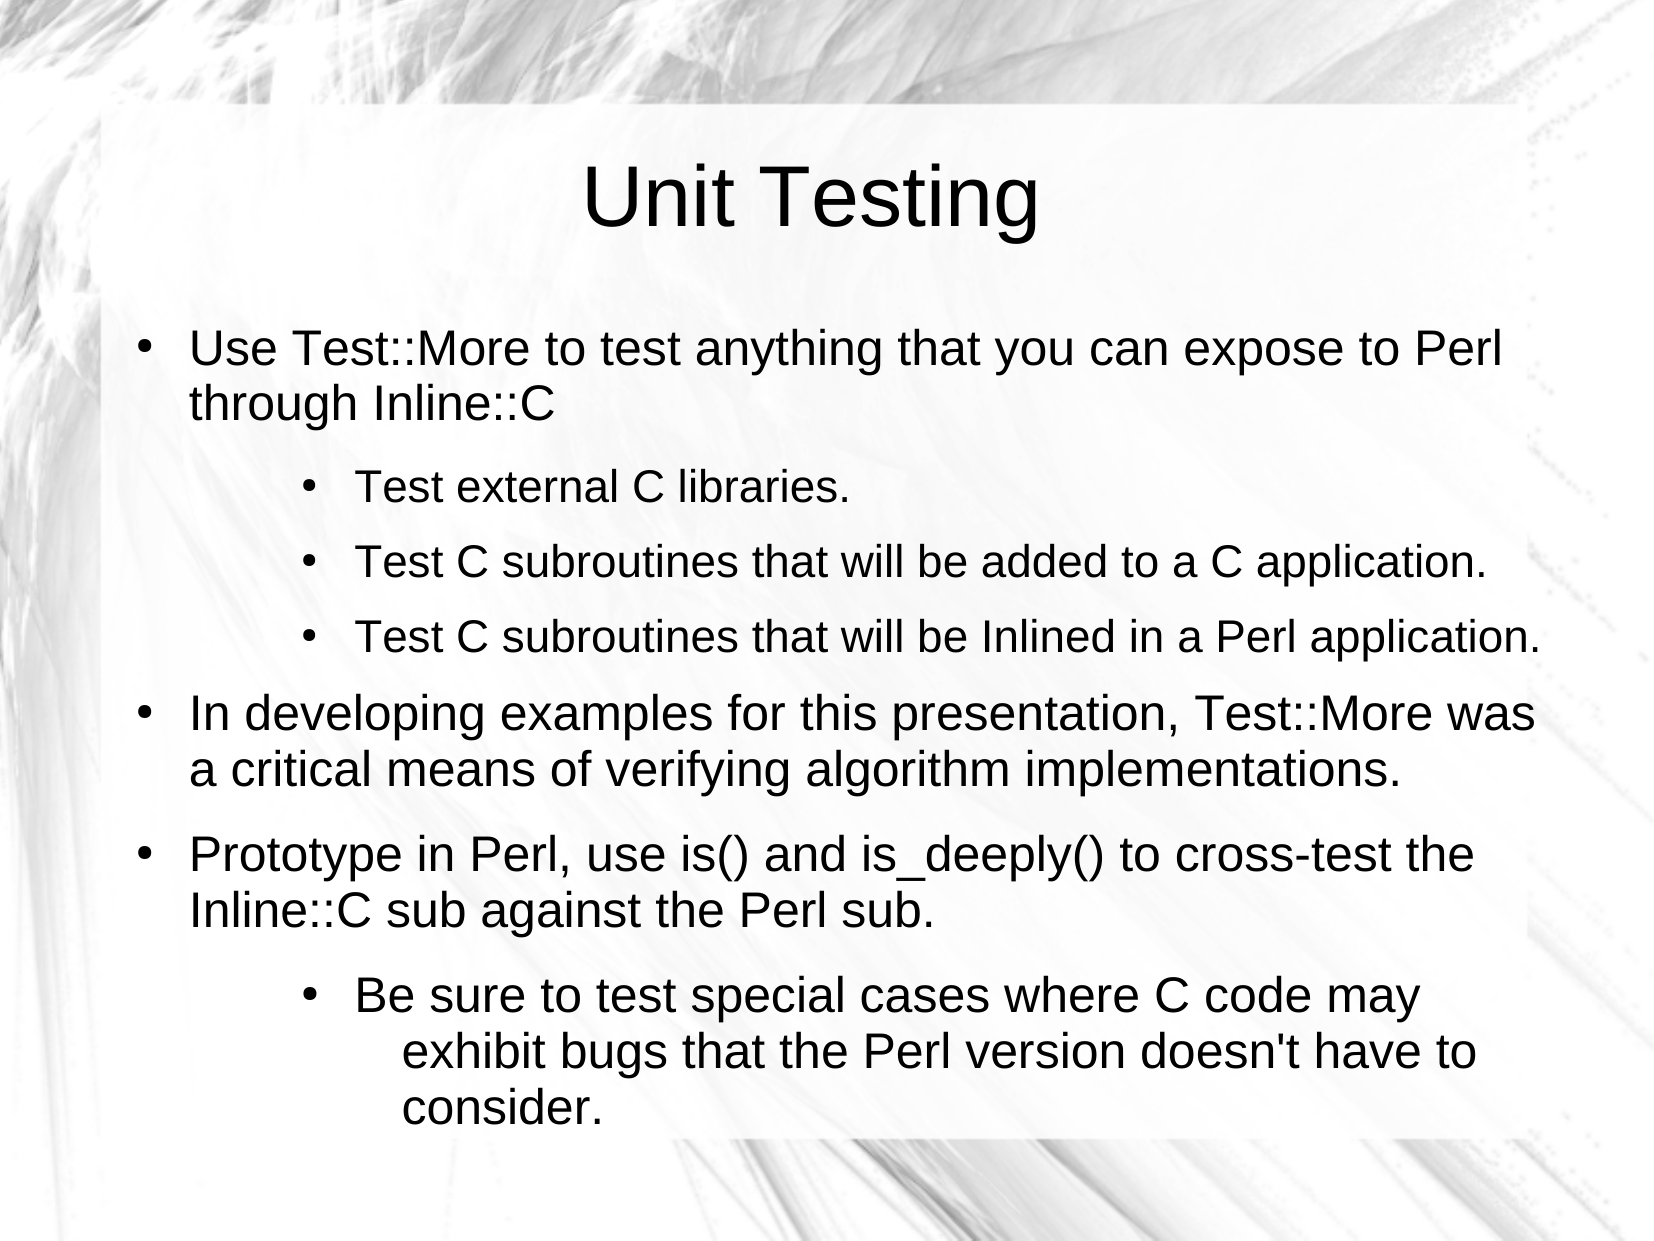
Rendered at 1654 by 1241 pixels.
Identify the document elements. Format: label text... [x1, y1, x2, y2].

list Use Test::More to test anything that you can expose to Perl through Inline::C Test external C libraries. Test C subroutines that will be added to a C application. Test C subroutines that will be Inlined in a Perl application. In developing examples for this presentation, Test::More was a critical means of verifying algorithm implementations. Prototype in Perl, use is() and is_deeply() to cross-test the Inline::C sub against the Perl sub. Be sure to test special cases where C code may exhibit bugs that the Perl version doesn't have to consider. [118, 319, 1571, 1139]
picture [0, 0, 1654, 1241]
title Unit Testing [118, 112, 1506, 281]
